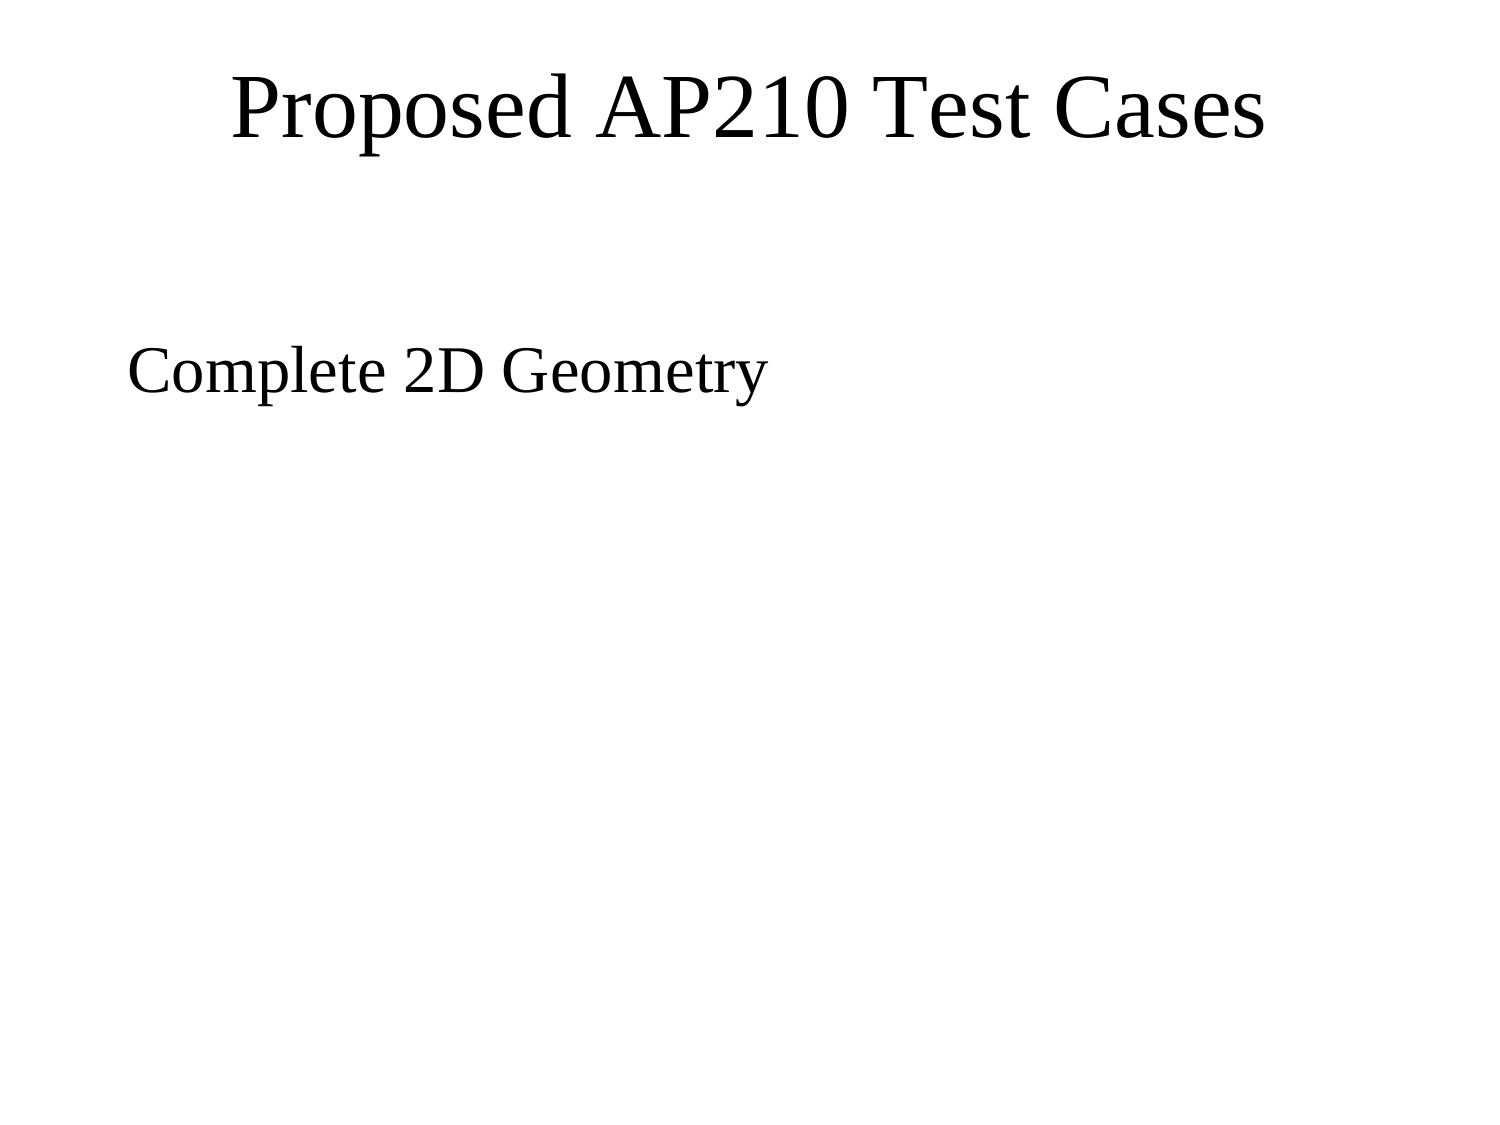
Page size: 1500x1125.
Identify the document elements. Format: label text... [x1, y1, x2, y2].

list Complete 2D Geometry [112, 324, 1388, 1001]
title Proposed AP210 Test Cases [112, 12, 1388, 201]
